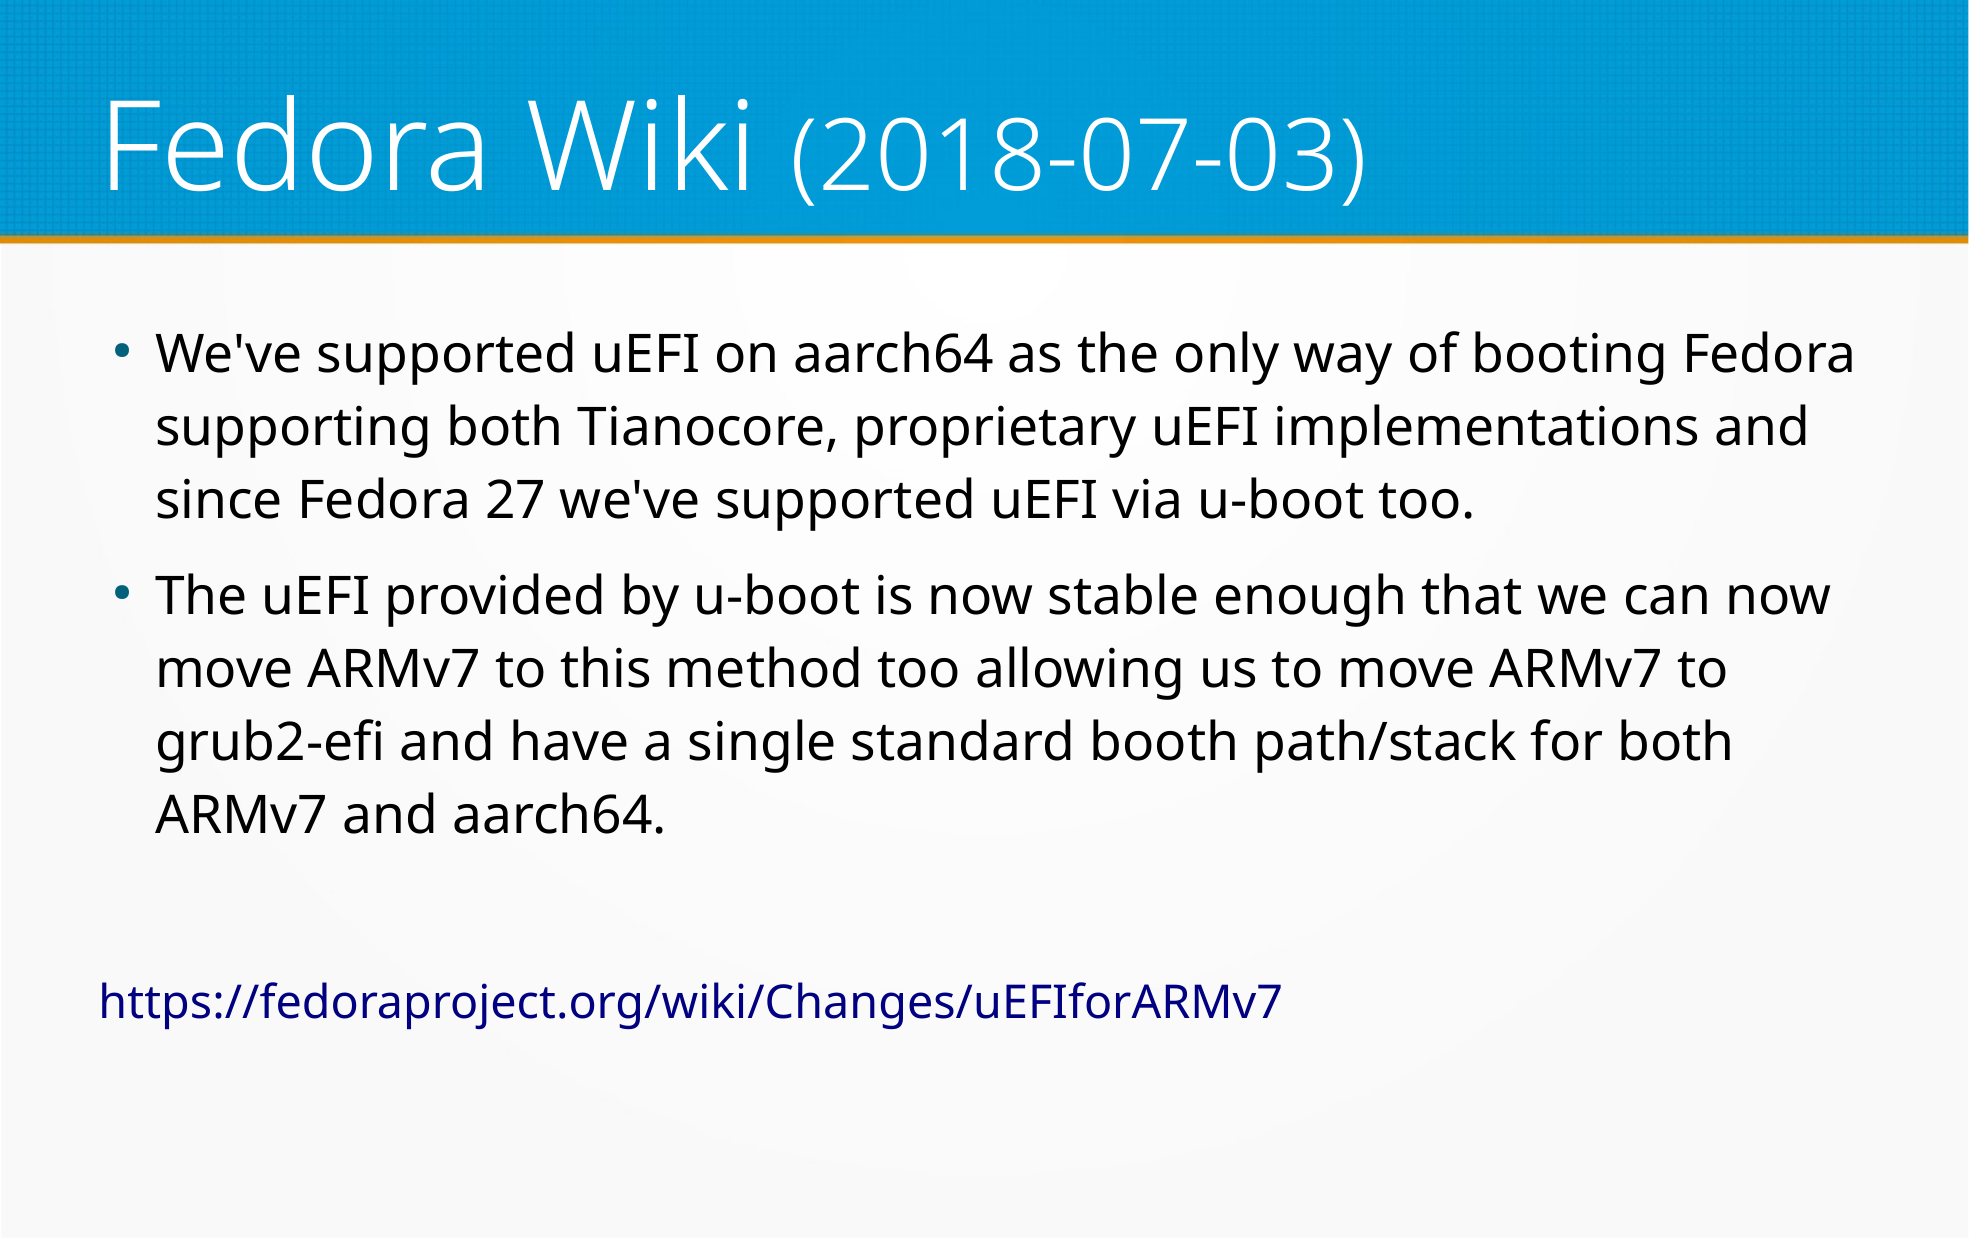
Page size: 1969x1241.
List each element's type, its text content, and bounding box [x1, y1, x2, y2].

picture [0, 233, 1969, 1241]
list We've supported uEFI on aarch64 as the only way of booting Fedora supporting both Tianocore, proprietary uEFI implementations and since Fedora 27 we've supported uEFI via u-boot too. The uEFI provided by u-boot is now stable enough that we can now move ARMv7 to this method too allowing us to move ARMv7 to grub2-efi and have a single standard booth path/stack for both ARMv7 and aarch64. https://fedoraproject.org/wiki/Changes/uEFIforARMv7 [98, 315, 1861, 1081]
title Fedora Wiki (2018-07-03) [98, 19, 1870, 227]
